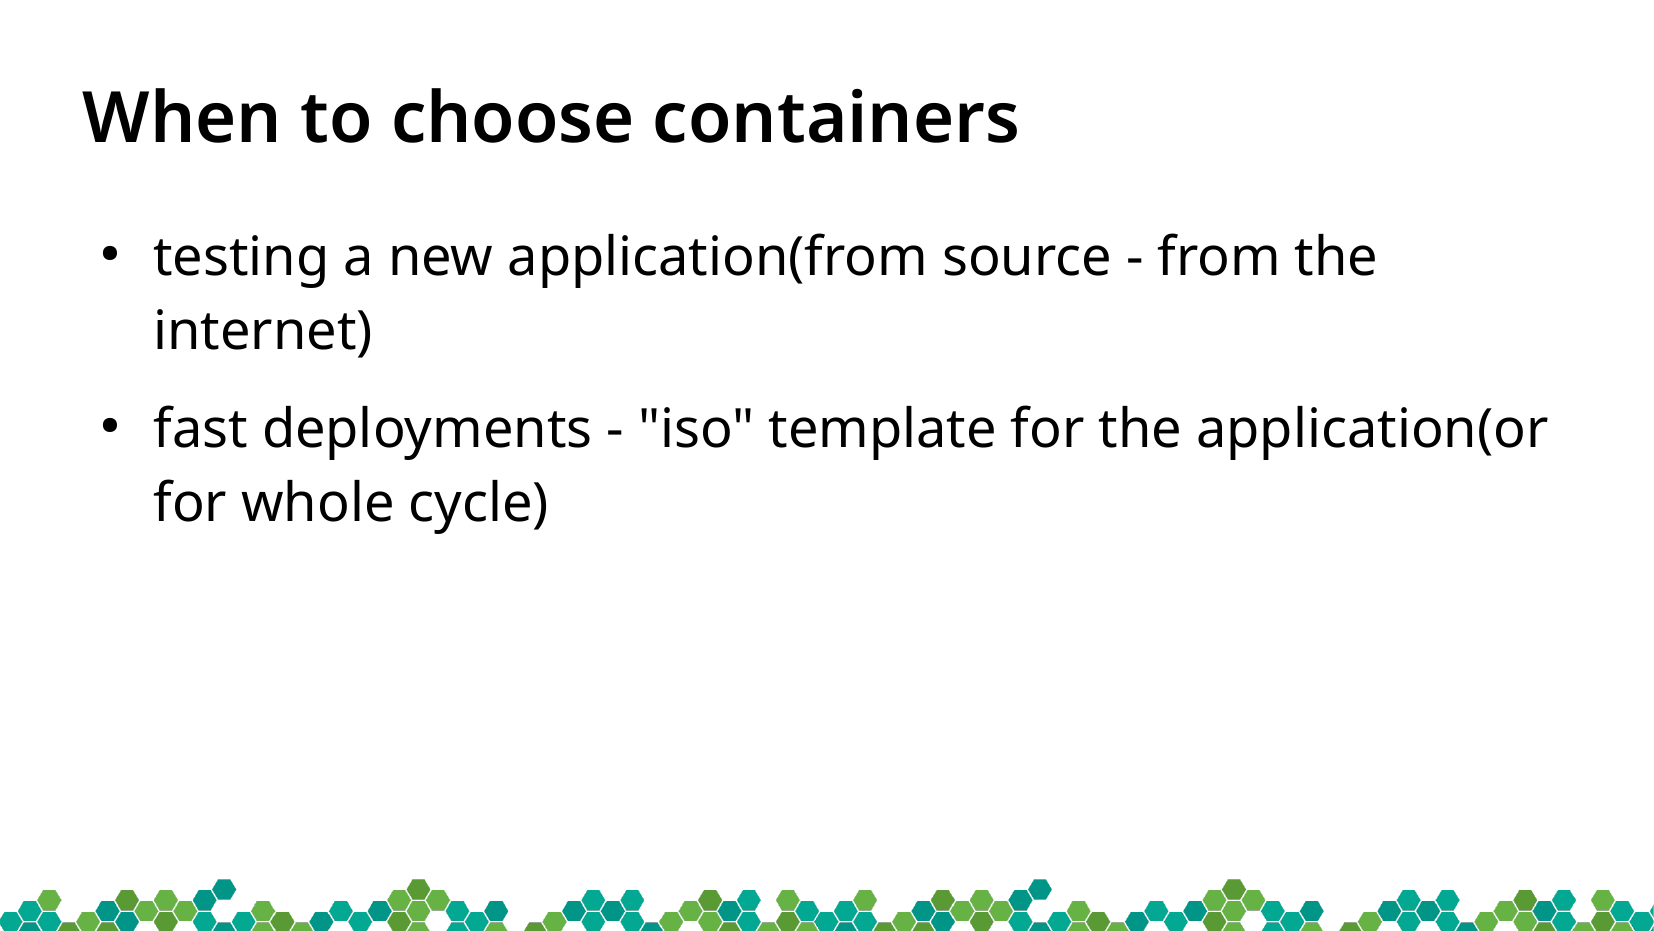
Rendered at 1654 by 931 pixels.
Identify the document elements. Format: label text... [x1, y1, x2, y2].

list testing a new application(from source - from the internet) fast deployments - "iso" template for the application(or for whole cycle) [82, 217, 1571, 855]
text_box [82, 37, 1571, 193]
picture [0, 871, 1654, 931]
